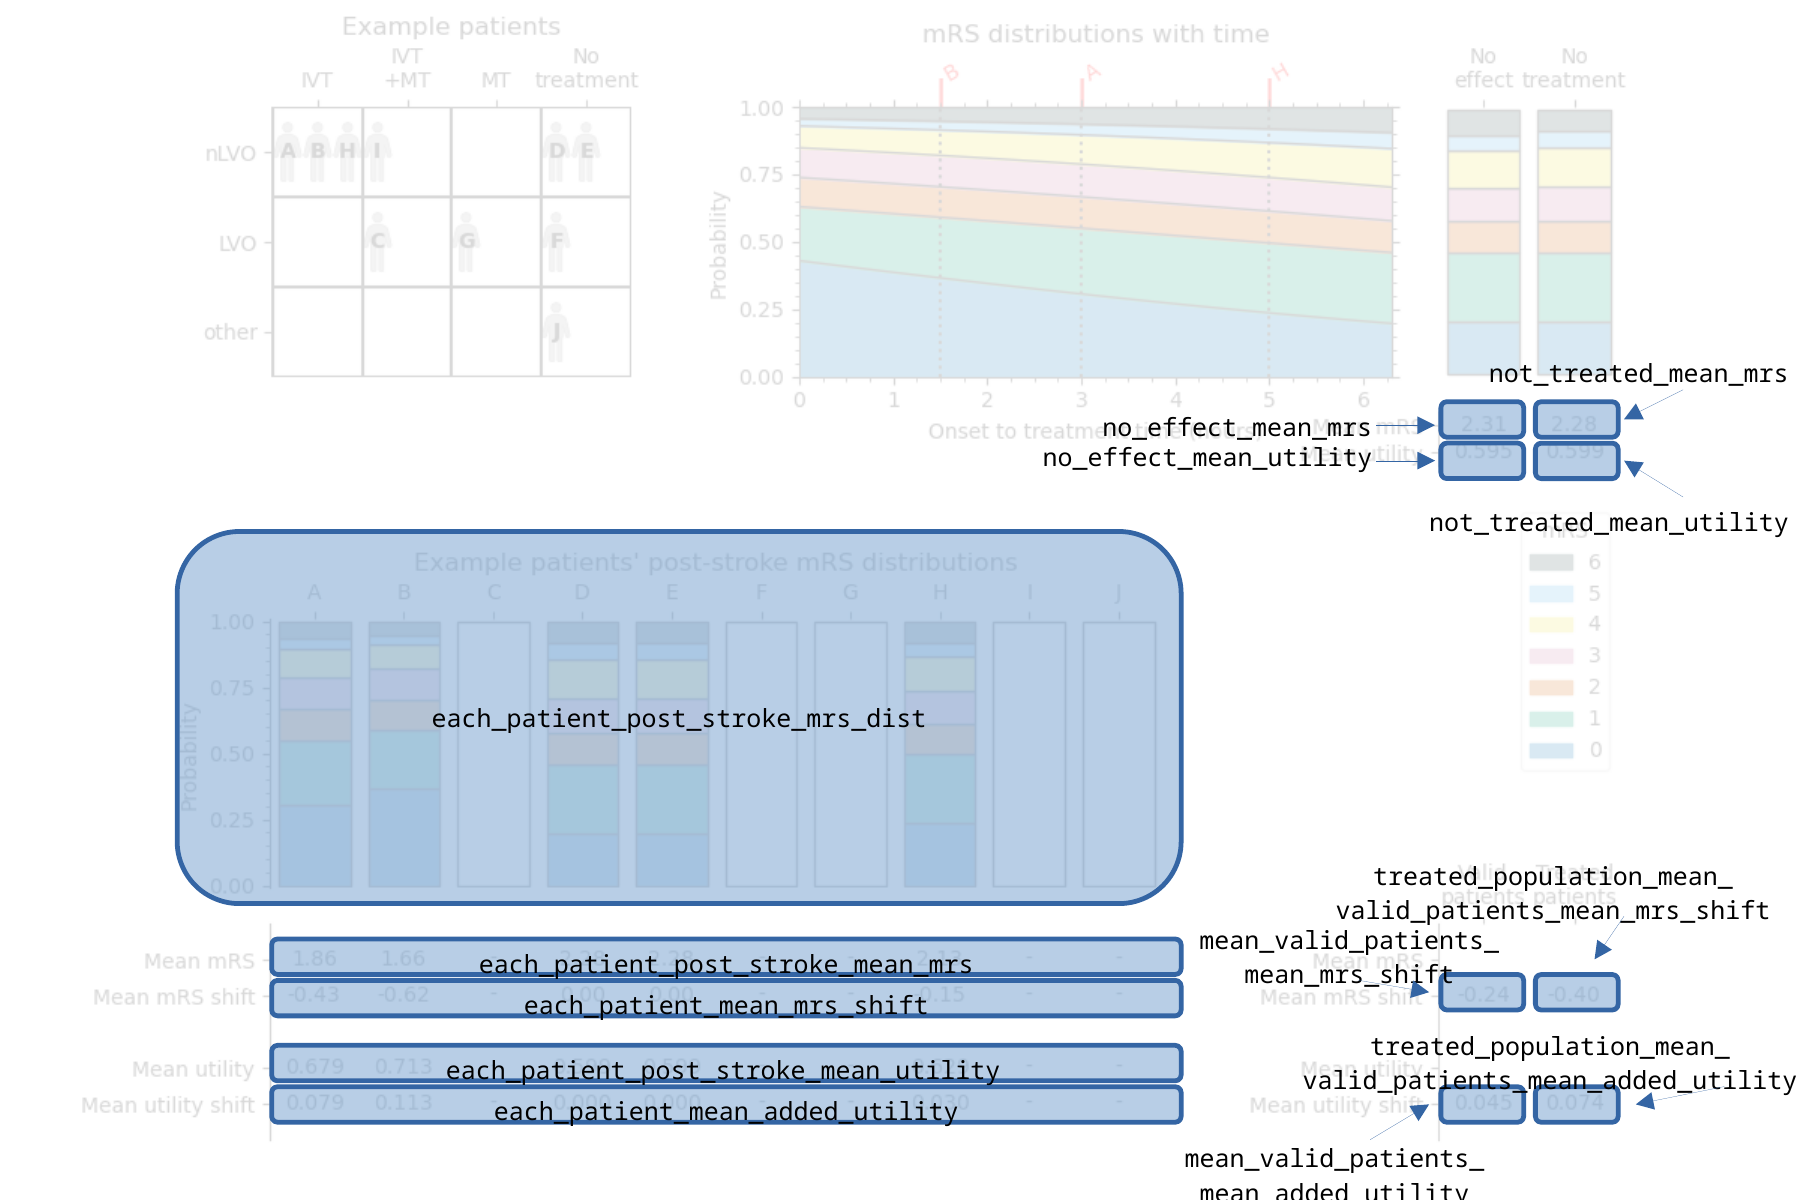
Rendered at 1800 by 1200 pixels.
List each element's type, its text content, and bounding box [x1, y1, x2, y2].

text_box not_treated_mean_utility [1405, 497, 1800, 550]
text_box mean_valid_patients_ mean_mrs_shift [1169, 915, 1530, 981]
text_box treated_population_mean_ valid_patients_mean_added_utility [1275, 1021, 1800, 1087]
text_box [0, 0, 1800, 1200]
text_box each_patient_mean_mrs_shift [271, 980, 1182, 1033]
text_box each_patient_mean_added_utility [271, 1086, 1182, 1139]
text_box each_patient_post_stroke_mean_utility [265, 1045, 1182, 1098]
text_box mean_valid_patients_ mean_added_utility [1151, 1133, 1518, 1199]
text_box not_treated_mean_mrs [1464, 348, 1800, 414]
text_box treated_population_mean_ valid_patients_mean_mrs_shift [1287, 851, 1800, 917]
text_box no_effect_mean_mrs [1080, 402, 1394, 432]
text_box each_patient_post_stroke_mrs_dist [177, 531, 1182, 904]
text_box [1370, 981, 1412, 988]
text_box no_effect_mean_utility [1015, 432, 1400, 485]
text_box each_patient_post_stroke_mean_mrs [271, 939, 1169, 980]
